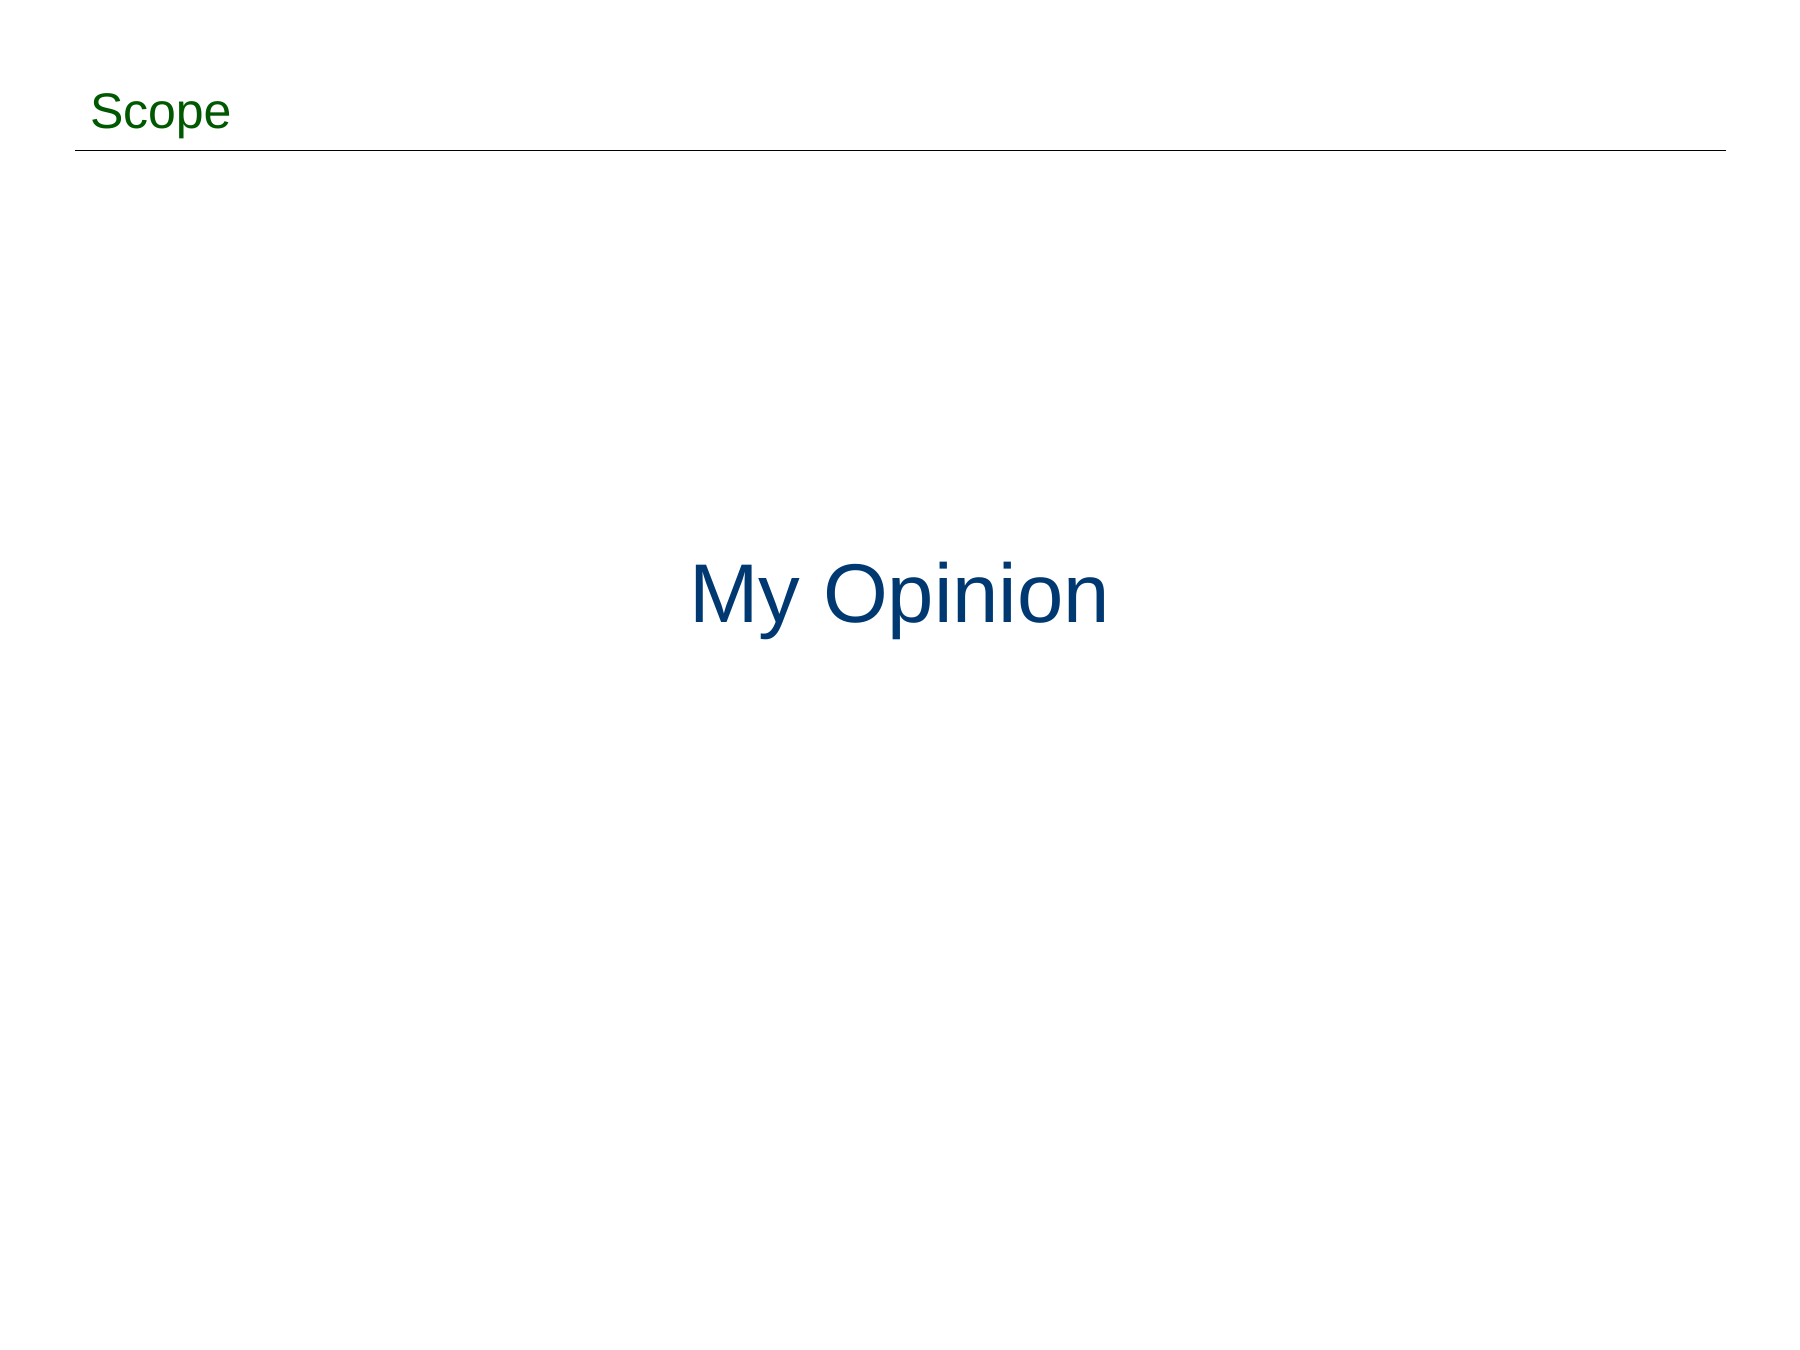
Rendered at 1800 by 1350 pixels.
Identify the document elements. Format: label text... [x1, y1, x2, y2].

title Scope [90, 38, 1710, 147]
text_box My Opinion [359, 539, 1441, 648]
